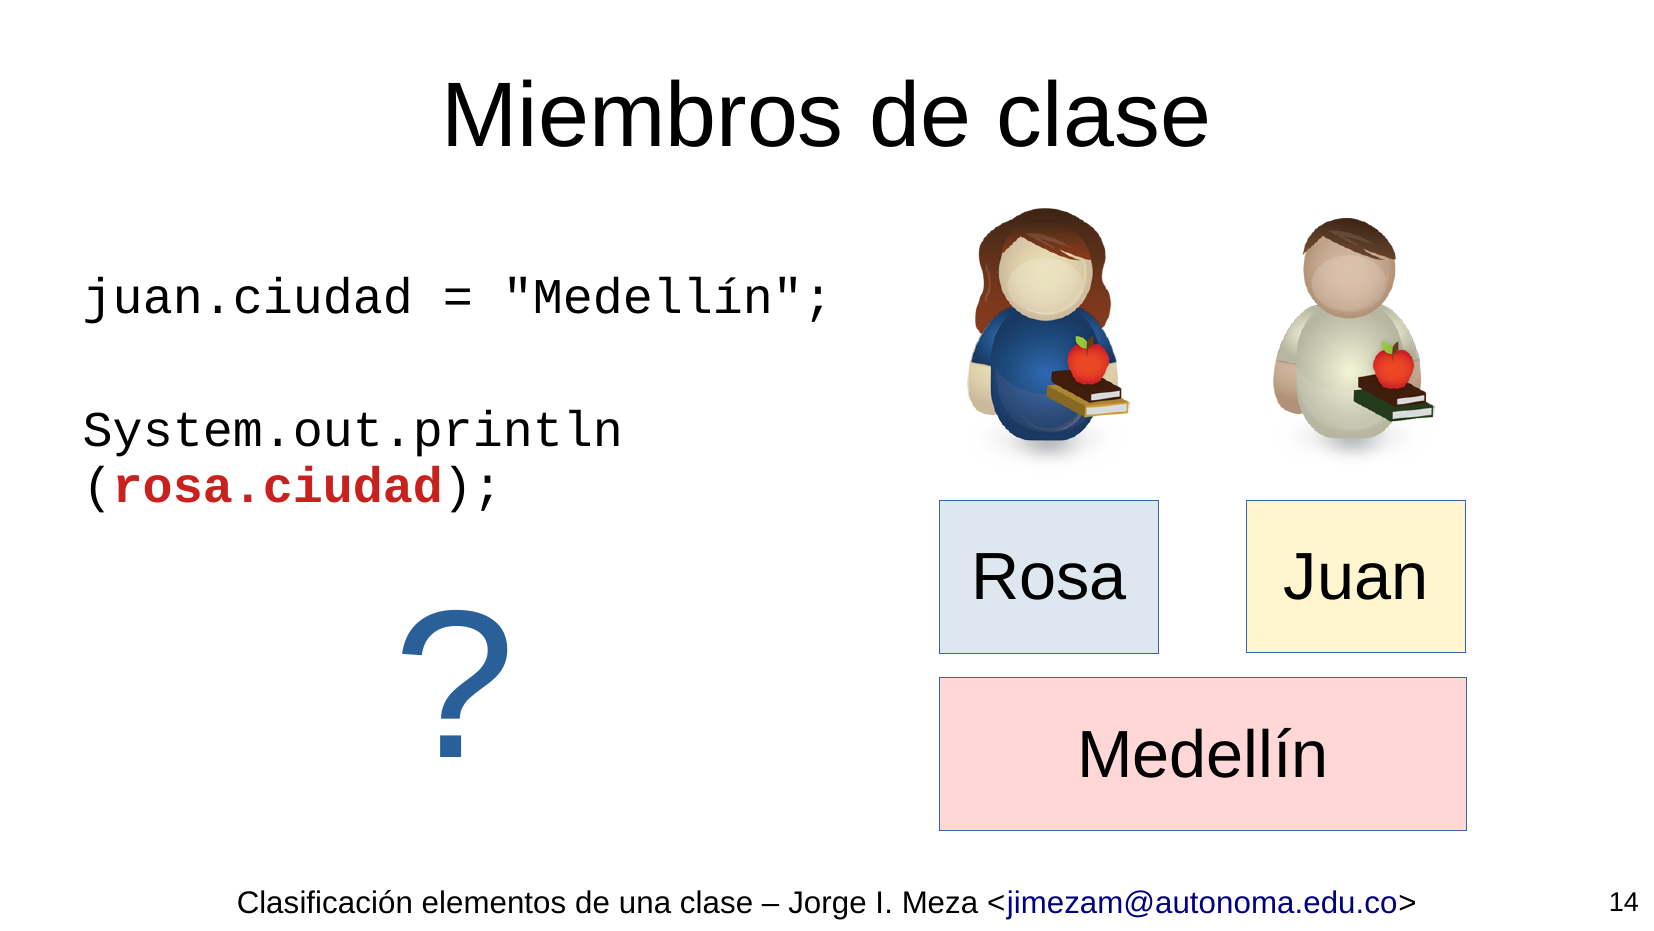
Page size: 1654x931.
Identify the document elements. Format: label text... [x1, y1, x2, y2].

picture [1257, 195, 1453, 465]
text_box Rosa [939, 500, 1159, 654]
picture [939, 186, 1161, 475]
title Miembros de clase [82, 37, 1571, 193]
text_box Juan [1246, 500, 1466, 653]
text_box Medellín [939, 677, 1467, 831]
subtitle juan.ciudad = "Medellín"; System.out.println (rosa.ciudad); ? [82, 217, 835, 879]
